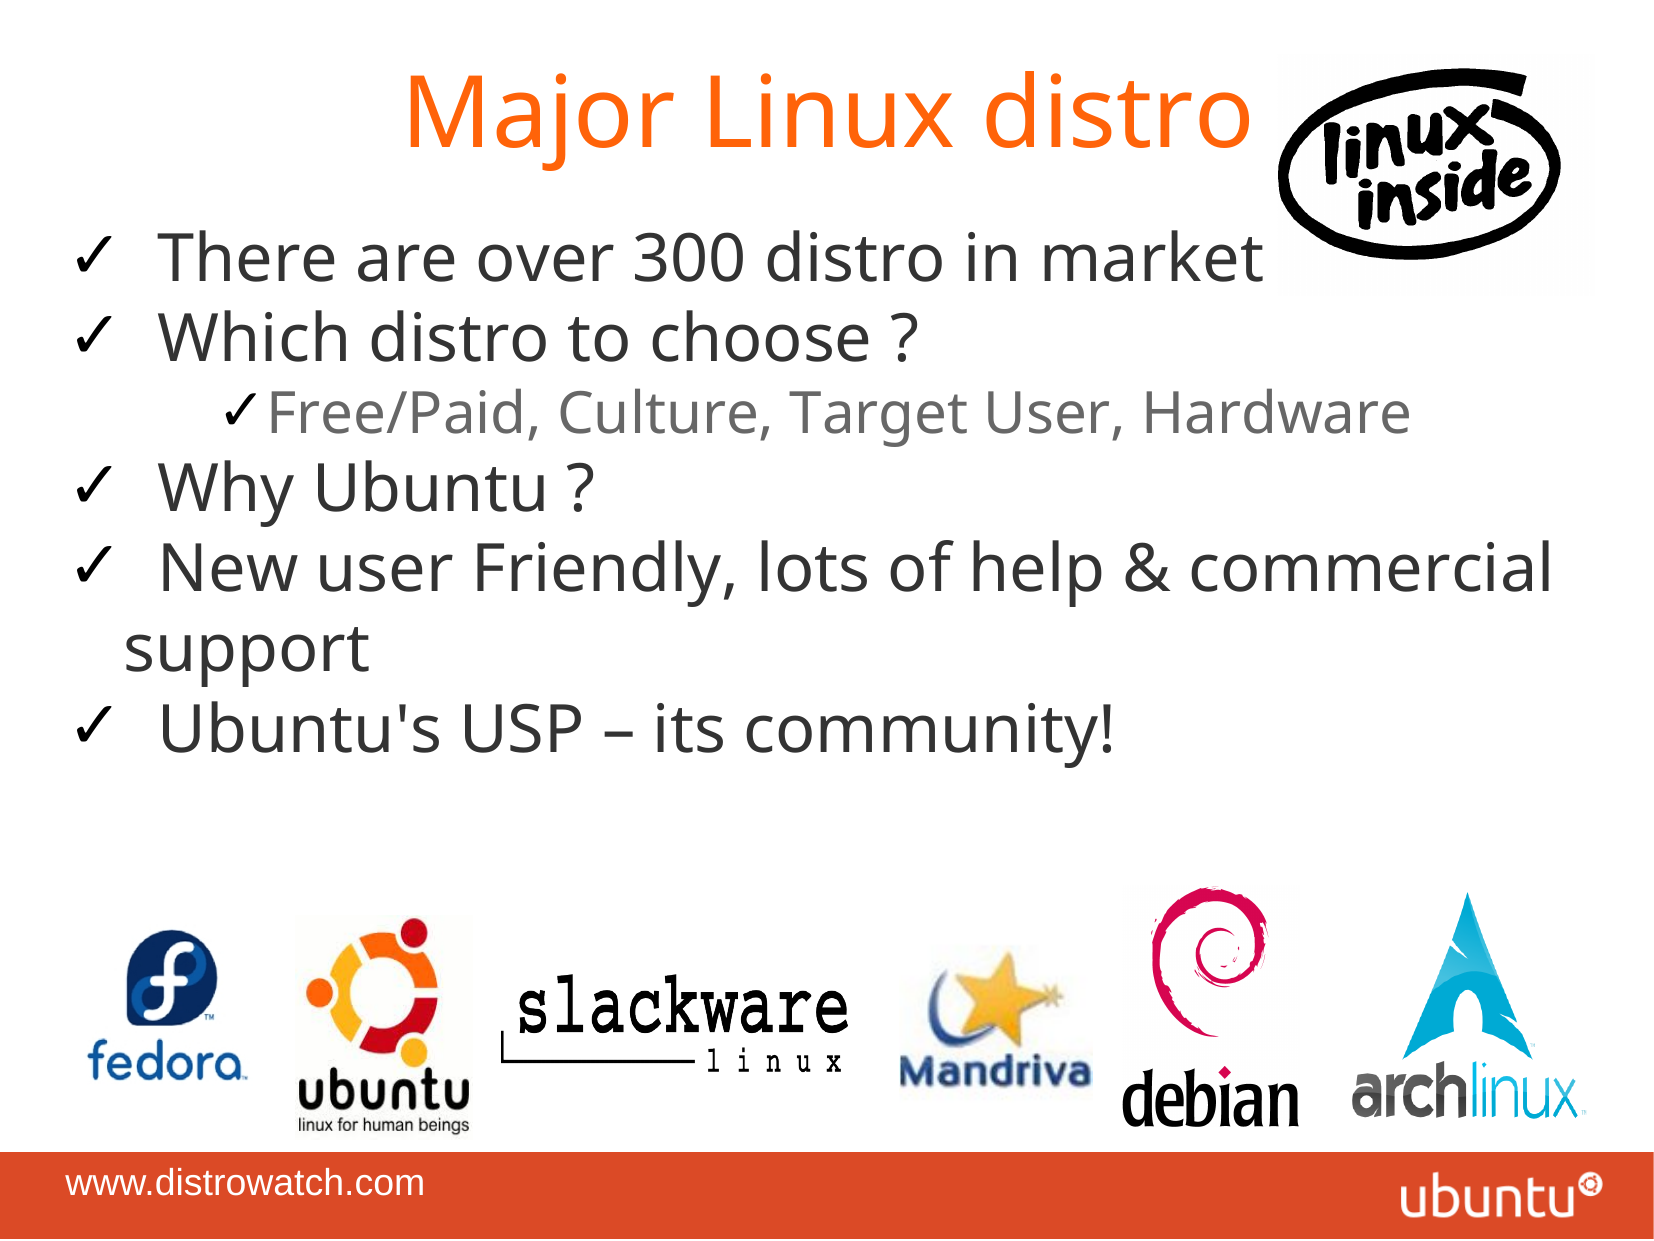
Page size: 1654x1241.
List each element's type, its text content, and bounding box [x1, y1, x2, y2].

picture [59, 893, 275, 1123]
picture [1122, 885, 1300, 1127]
picture [501, 974, 861, 1074]
picture [899, 915, 1093, 1109]
title Major Linux distro [59, 52, 1598, 178]
picture [1277, 54, 1595, 296]
picture [295, 915, 473, 1140]
picture [0, 1152, 1654, 1239]
list There are over 300 distro in market Which distro to choose ? Free/Paid, Culture, Target User, Hardware Why Ubuntu ? New user Friendly, lots of help & commercial support Ubuntu's USP – its community! [59, 206, 1571, 916]
text_box www.distrowatch.com [29, 1153, 441, 1211]
picture [1337, 865, 1591, 1139]
